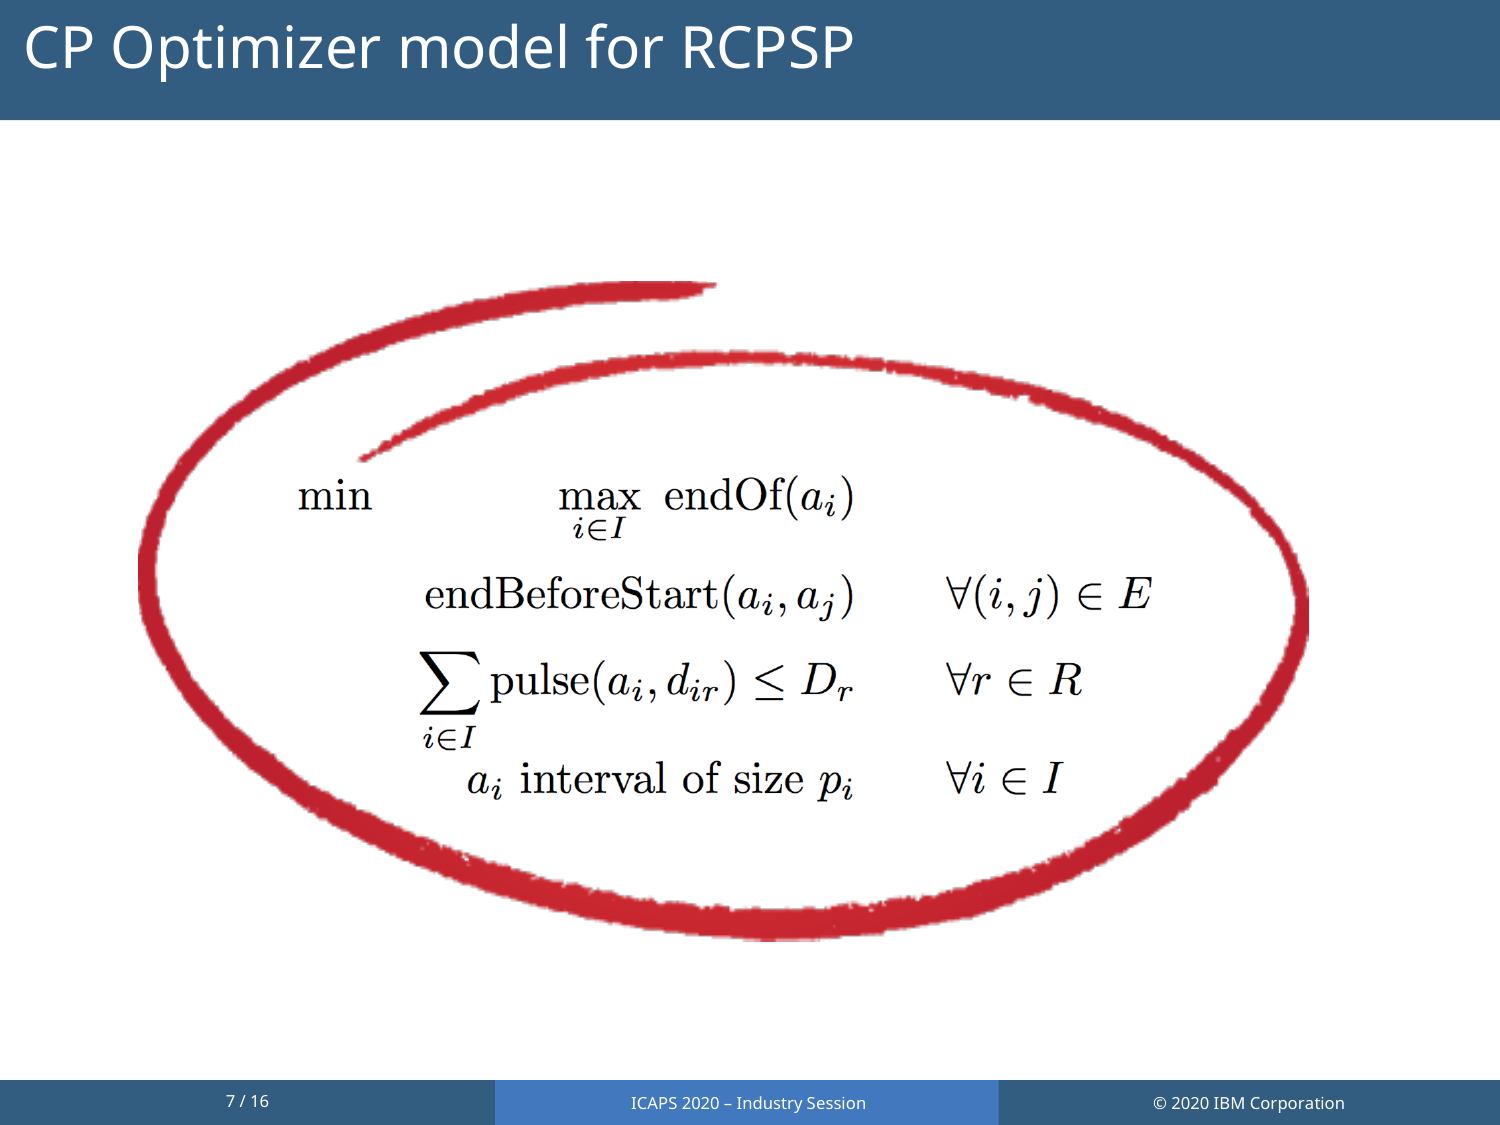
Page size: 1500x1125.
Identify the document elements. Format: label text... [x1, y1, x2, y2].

title CP Optimizer model for RCPSP [0, 0, 1500, 121]
picture [138, 281, 1309, 942]
